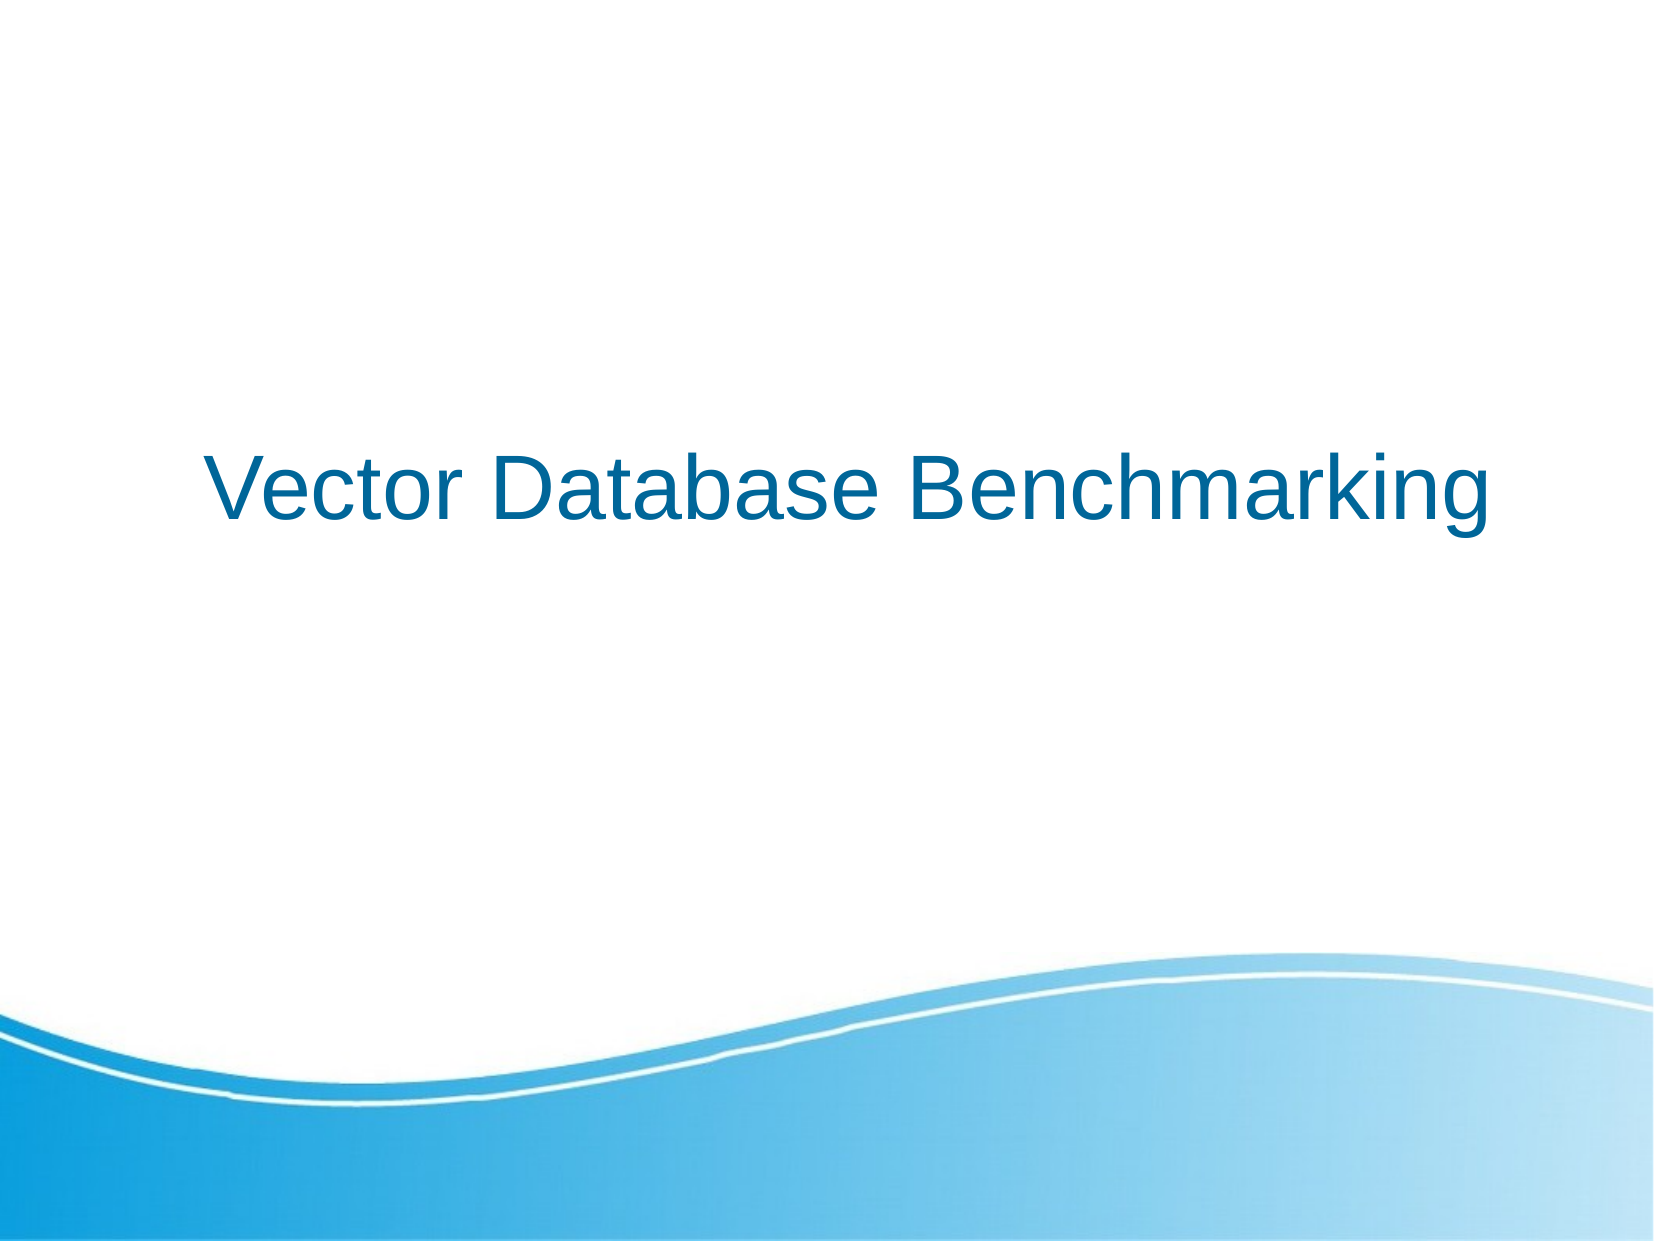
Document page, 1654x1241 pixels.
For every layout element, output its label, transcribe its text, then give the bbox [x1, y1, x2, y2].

picture [0, 952, 1654, 1241]
title Vector Database Benchmarking [105, 384, 1594, 592]
